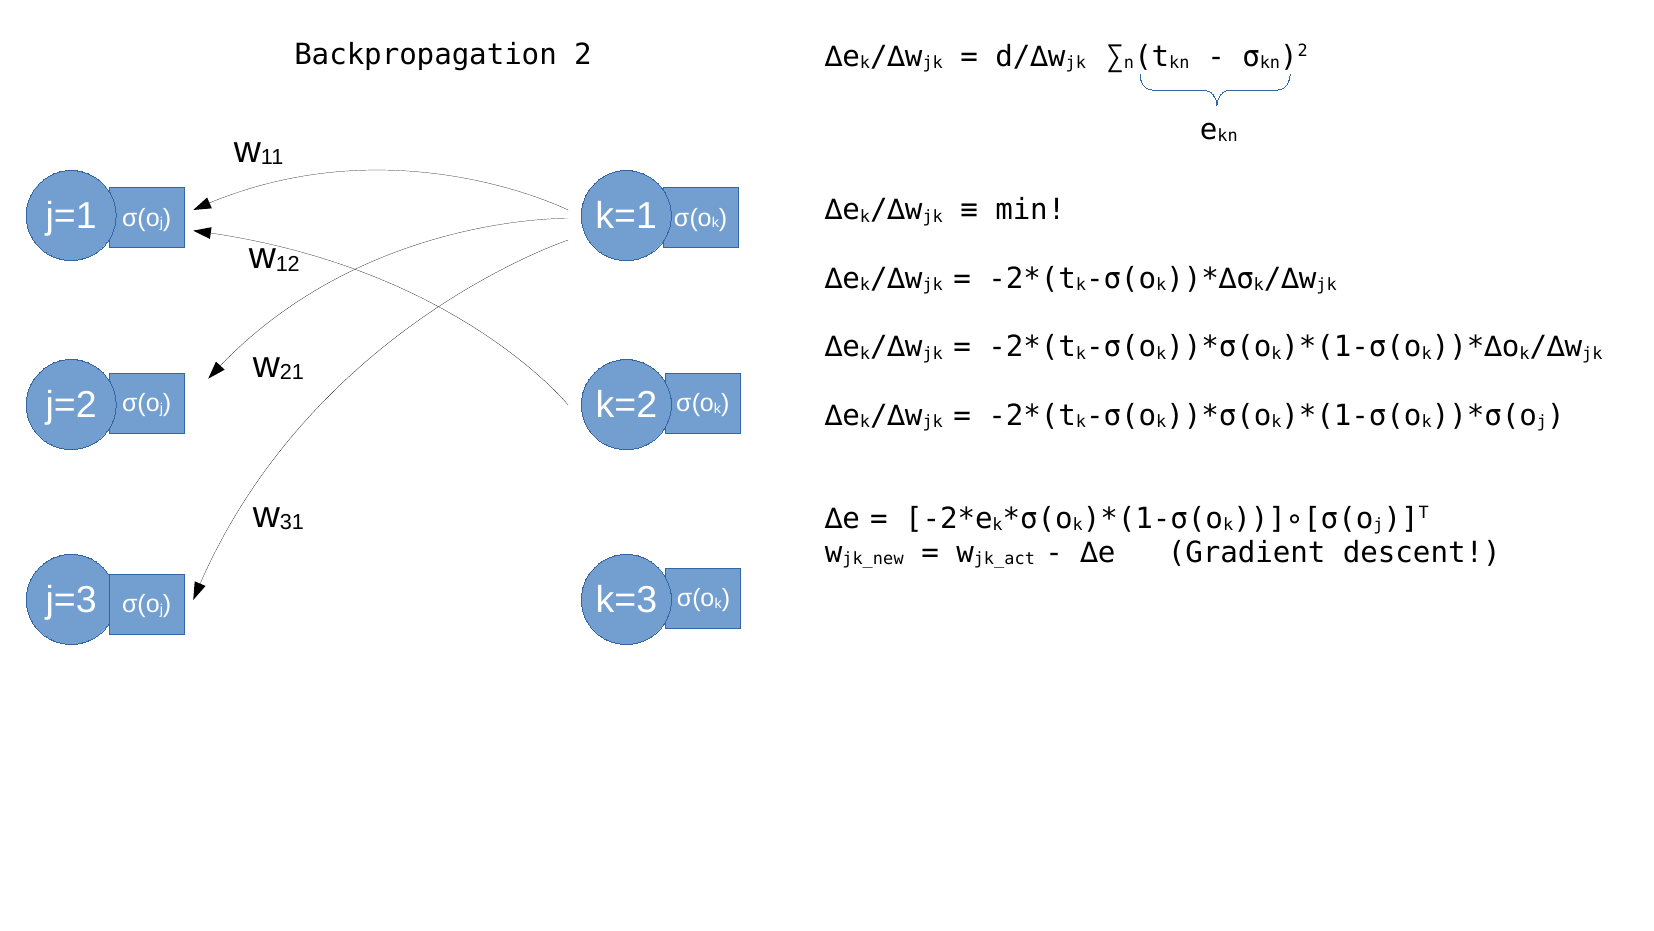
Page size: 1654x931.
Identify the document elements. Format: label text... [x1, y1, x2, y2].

text_box ekn [1185, 105, 1261, 164]
text_box σ(ok) [663, 187, 739, 248]
text_box k=2 [581, 359, 672, 450]
text_box σ(ok) [665, 568, 741, 629]
text_box w31 [238, 485, 344, 556]
text_box w12 [234, 227, 329, 297]
text_box σ(oj) [109, 373, 185, 434]
text_box σ(oj) [109, 187, 185, 248]
text_box w11 [219, 120, 299, 191]
text_box j=1 [26, 170, 117, 261]
text_box w21 [321, 383, 344, 406]
text_box ∆ek/∆wjk = d/∆wjk ∑n(tkn - σkn)2 [810, 31, 1636, 91]
text_box k=3 [581, 554, 672, 645]
text_box ∆ek/∆wjk ≡ min! ∆ek/∆wjk = -2*(tk-σ(ok))*∆σk/∆wjk ∆ek/∆wjk = -2*(tk-σ(ok))*σ(ok)*(1-σ(ok))*∆ok/∆wjk ∆ek/∆wjk = -2*(tk-σ(ok))*σ(ok)*(1-σ(ok))*σ(oj) ∆e = [-2*ek*σ(ok)*(1-σ(ok))]∘[σ(oj)]T wjk_new = wjk_act - ∆e (Gradient descent!) [810, 185, 1636, 766]
text_box j=2 [26, 359, 117, 450]
text_box k=1 [581, 170, 672, 261]
text_box w21 [238, 335, 344, 406]
text_box j=3 [26, 554, 109, 645]
text_box σ(ok) [665, 373, 741, 434]
text_box Backpropagation 2 [279, 30, 617, 91]
text_box σ(oj) [109, 574, 185, 635]
